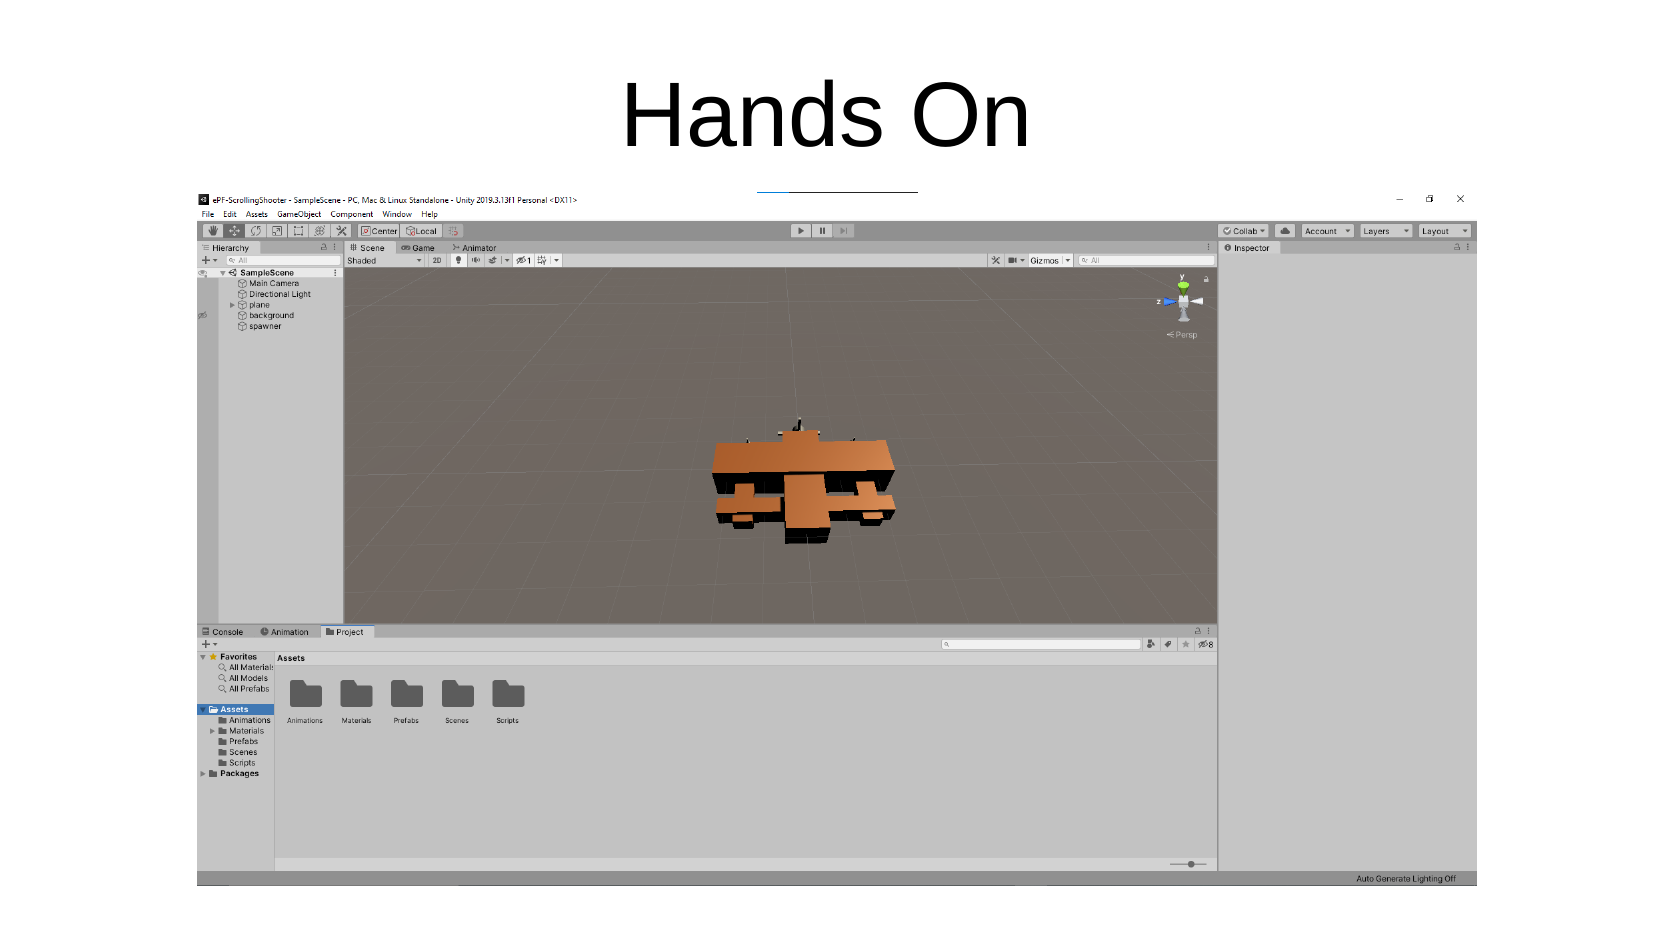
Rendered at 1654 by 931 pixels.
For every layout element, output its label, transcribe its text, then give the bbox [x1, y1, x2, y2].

title Hands On [82, 37, 1571, 193]
picture [197, 192, 1477, 886]
